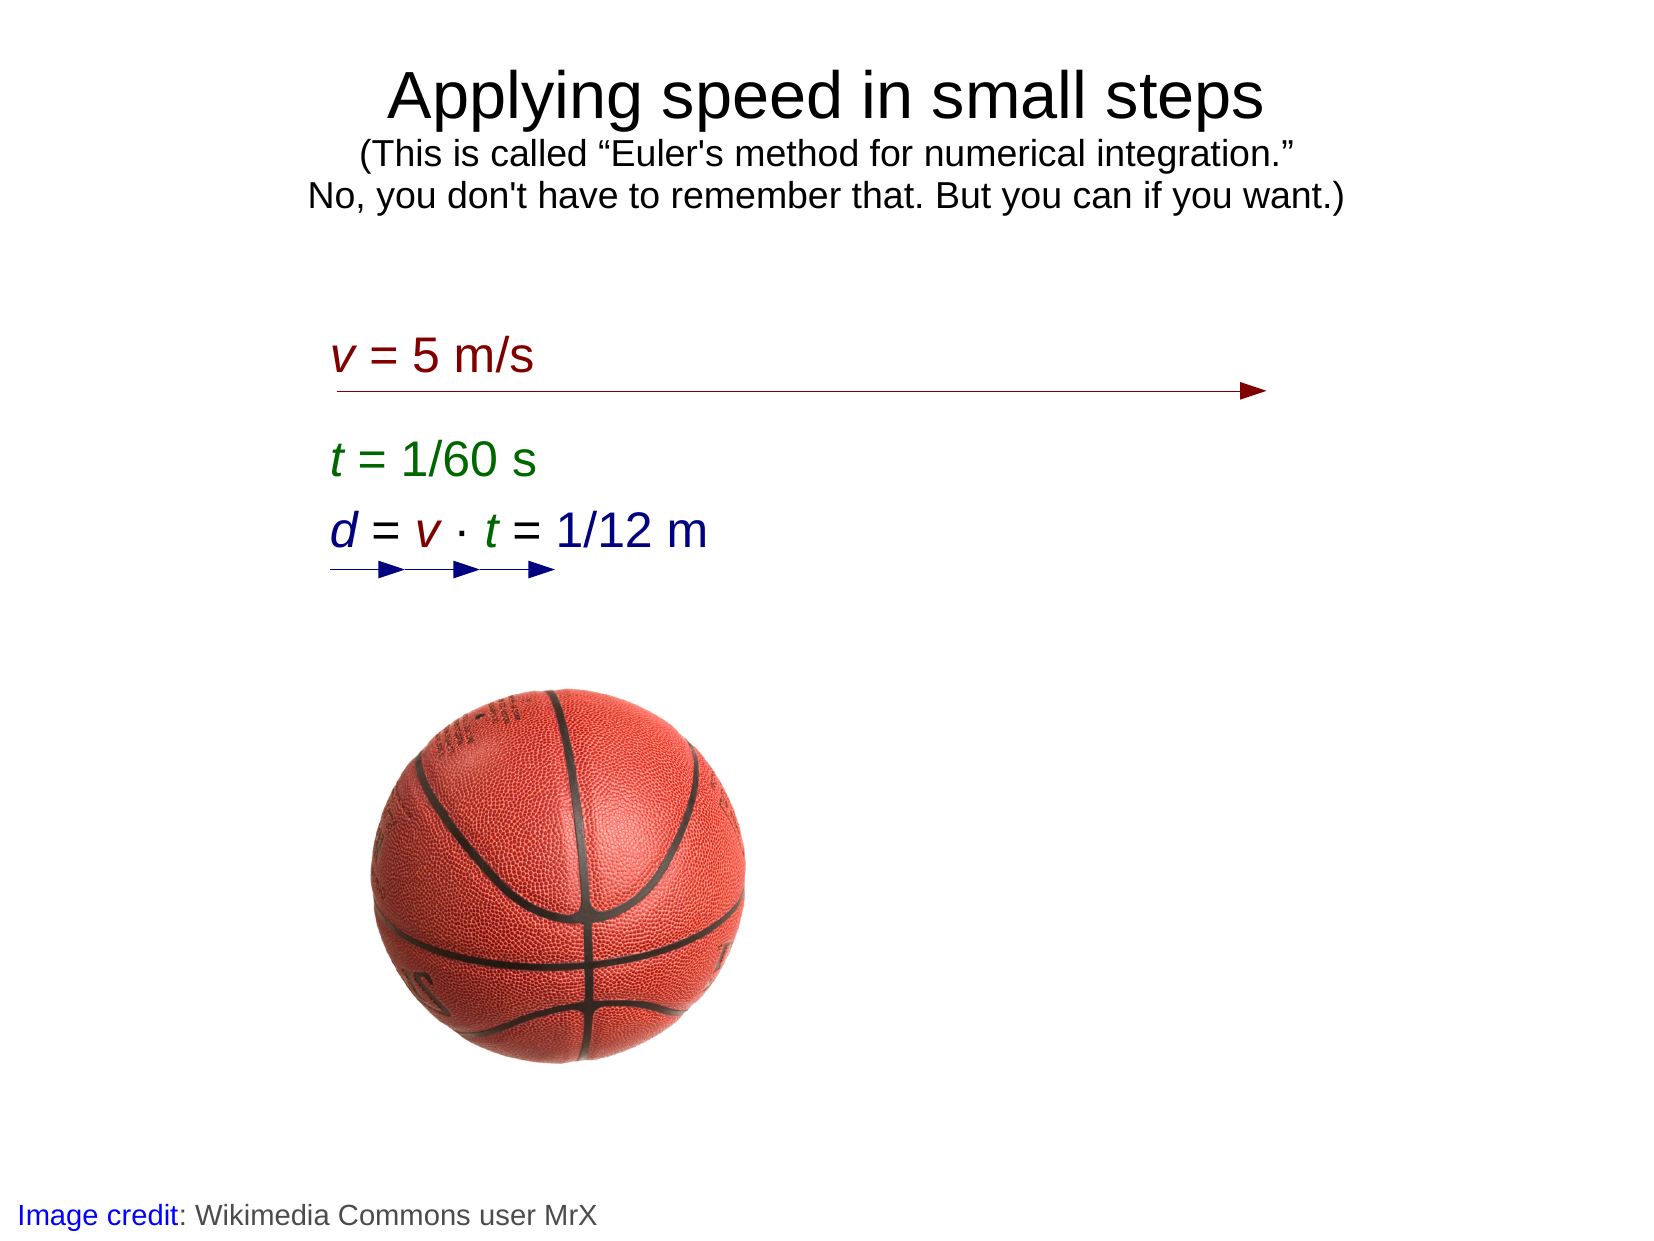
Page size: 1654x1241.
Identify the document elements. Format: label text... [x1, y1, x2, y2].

picture [370, 688, 746, 1064]
text_box d = v · t = 1/12 m [315, 494, 781, 566]
subtitle Applying speed in small steps (This is called “Euler's method for numerical integration.” No, you don't have to remember that. But you can if you want.) [82, 49, 1571, 226]
text_box Image credit: Wikimedia Commons user MrX [2, 1191, 1163, 1240]
text_box v = 5 m/s [315, 319, 676, 391]
text_box t = 1/60 s [315, 423, 781, 494]
